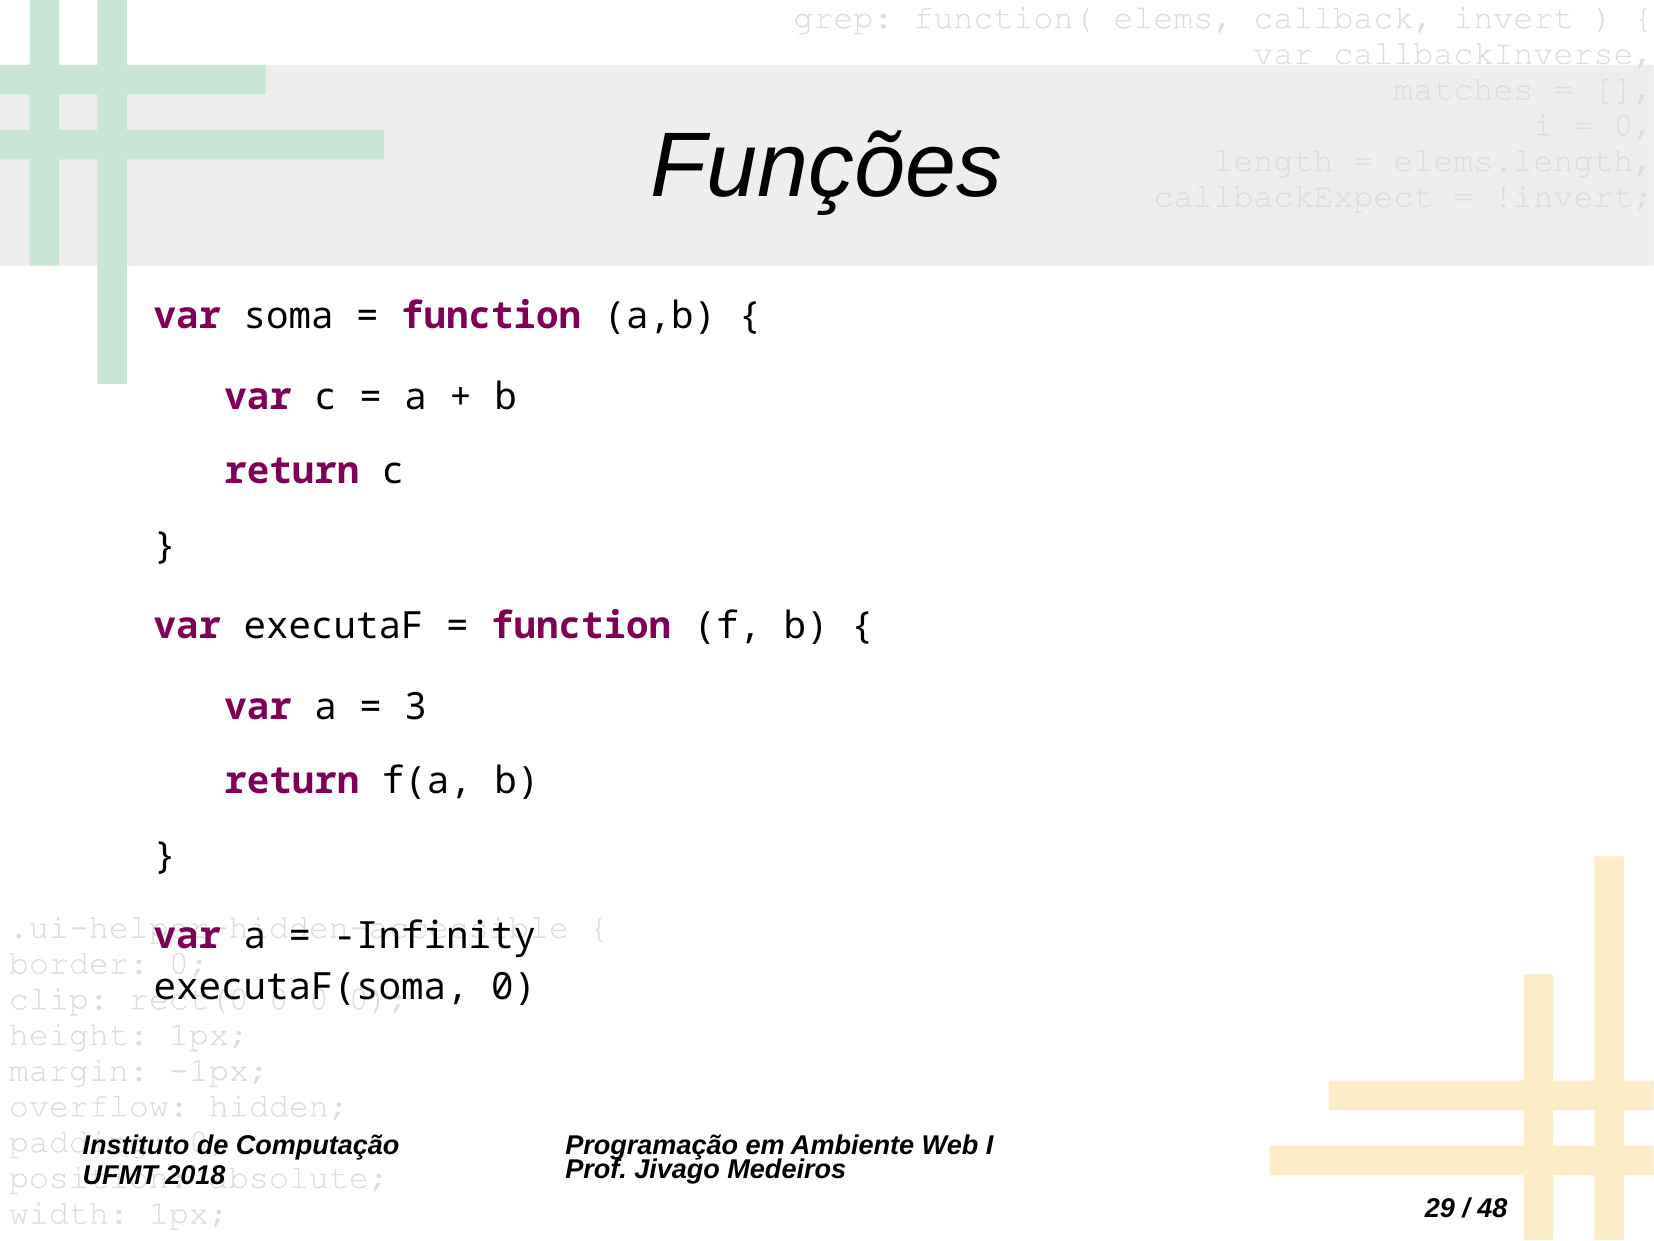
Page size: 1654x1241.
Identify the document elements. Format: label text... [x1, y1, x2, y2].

title Funções [82, 61, 1571, 253]
list var soma = function (a,b) { var c = a + b return c } var executaF = function (f, b) { var a = 3 return f(a, b) } var a = -Infinity executaF(soma, 0) [82, 253, 1571, 1047]
